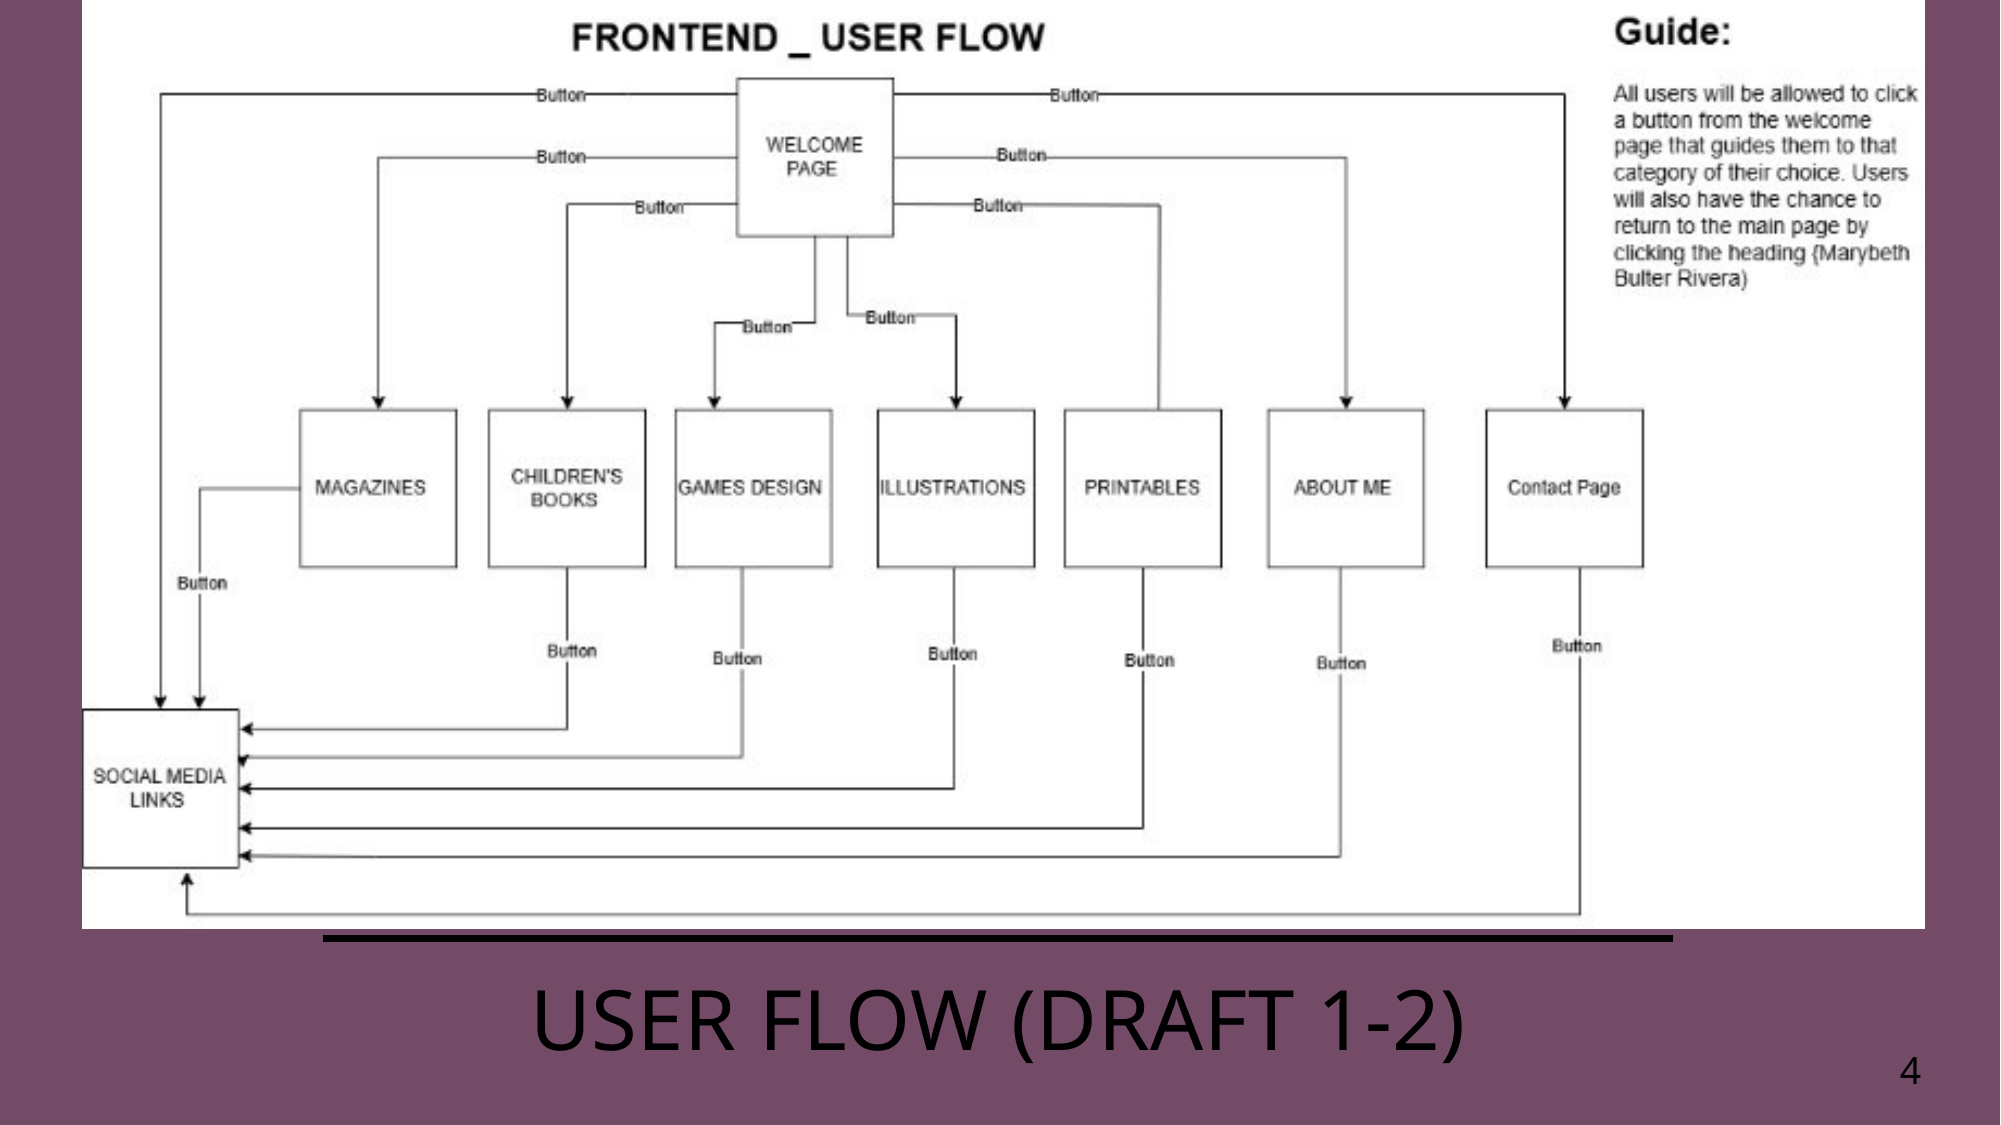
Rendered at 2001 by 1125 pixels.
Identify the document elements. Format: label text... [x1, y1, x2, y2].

picture [82, 0, 1925, 929]
text_box [0, 0, 2000, 1125]
slide_number 4 [1884, 1022, 1963, 1123]
title USER FLOW (DRAFT 1-2) [515, 960, 1494, 1083]
